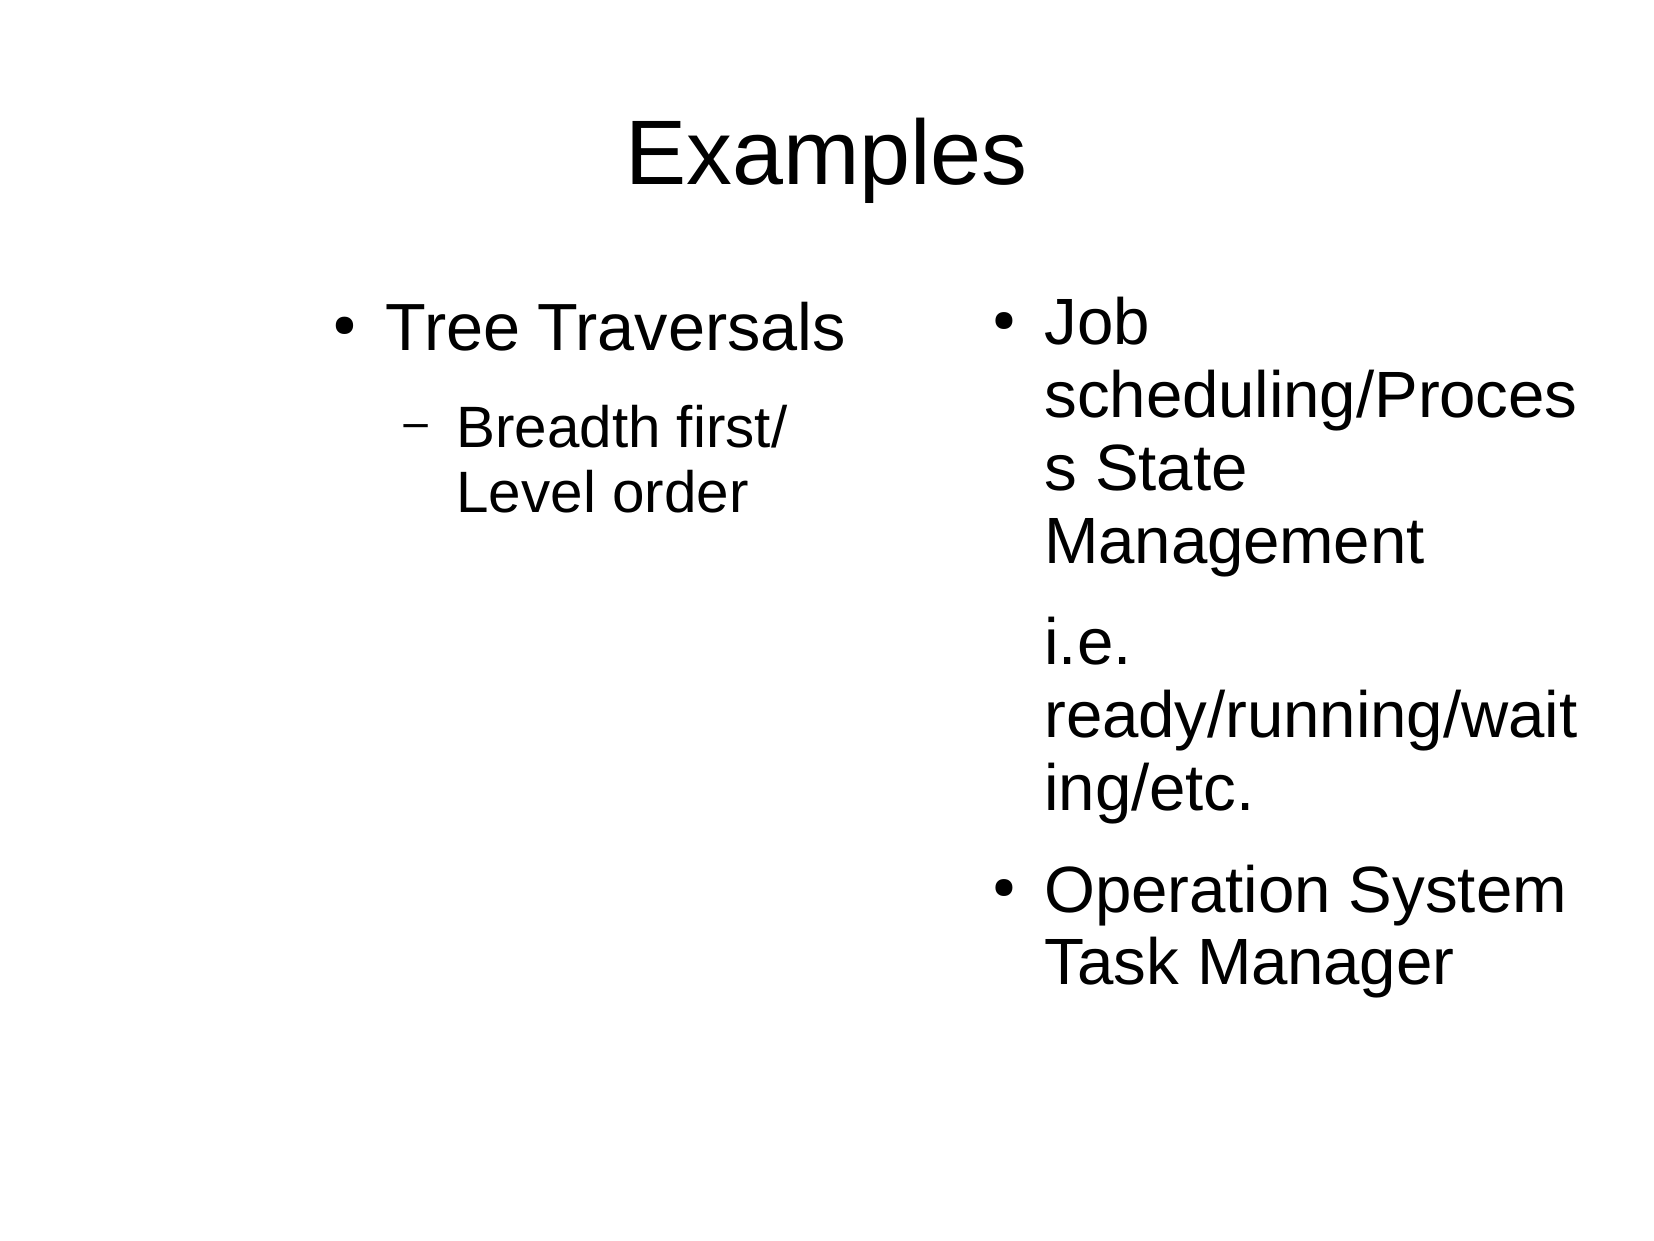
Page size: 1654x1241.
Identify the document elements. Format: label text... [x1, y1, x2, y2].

title Examples [82, 49, 1571, 257]
list Tree Traversals Breadth first/ Level order [315, 290, 931, 1010]
list Job scheduling/Process State Management i.e. ready/running/waiting/etc. Operation System Task Manager [975, 285, 1591, 1006]
